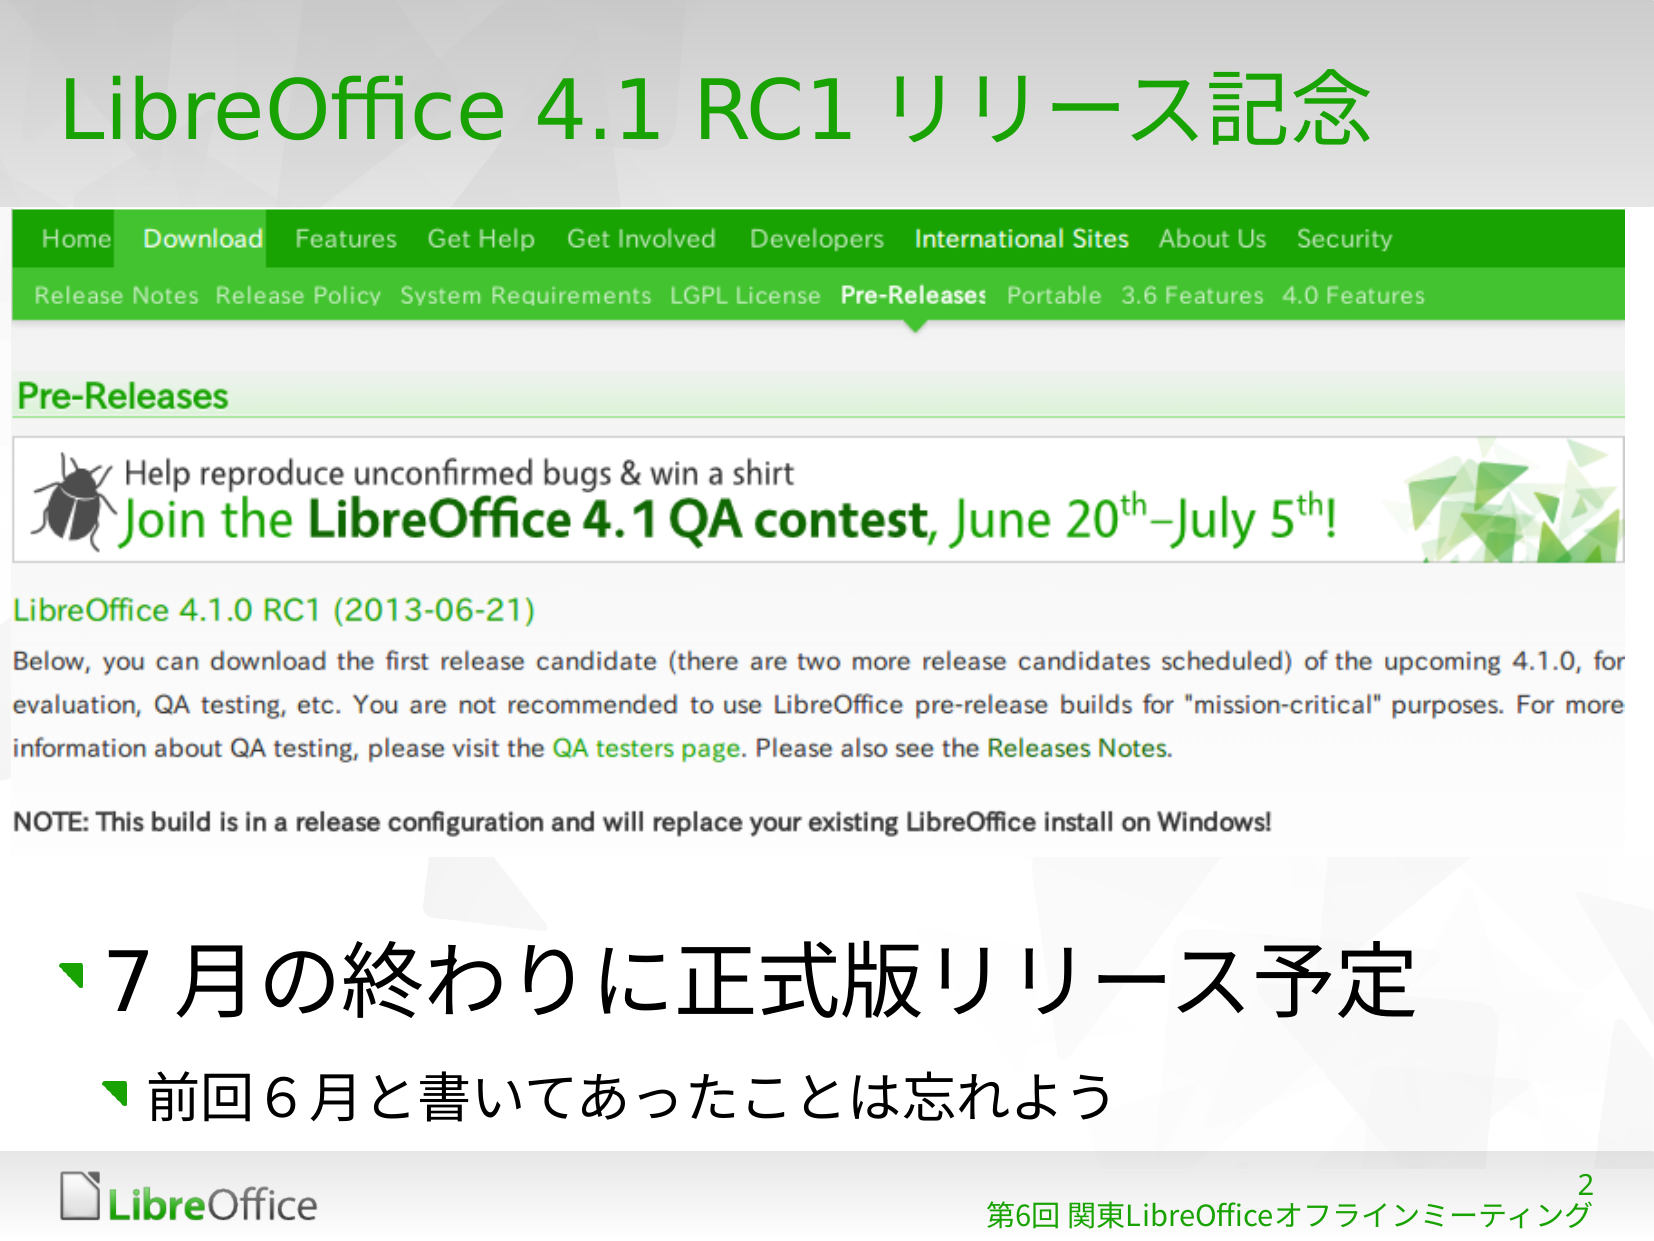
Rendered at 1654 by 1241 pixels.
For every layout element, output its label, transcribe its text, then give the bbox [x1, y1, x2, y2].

picture [0, 0, 1654, 1169]
title LibreOffice 4.1 RC1リリース記念 [59, 29, 1595, 178]
list 7月の終わりに正式版リリース予定 前回６月と書いてあったことは忘れよう [59, 915, 1595, 1123]
picture [41, 1152, 337, 1240]
